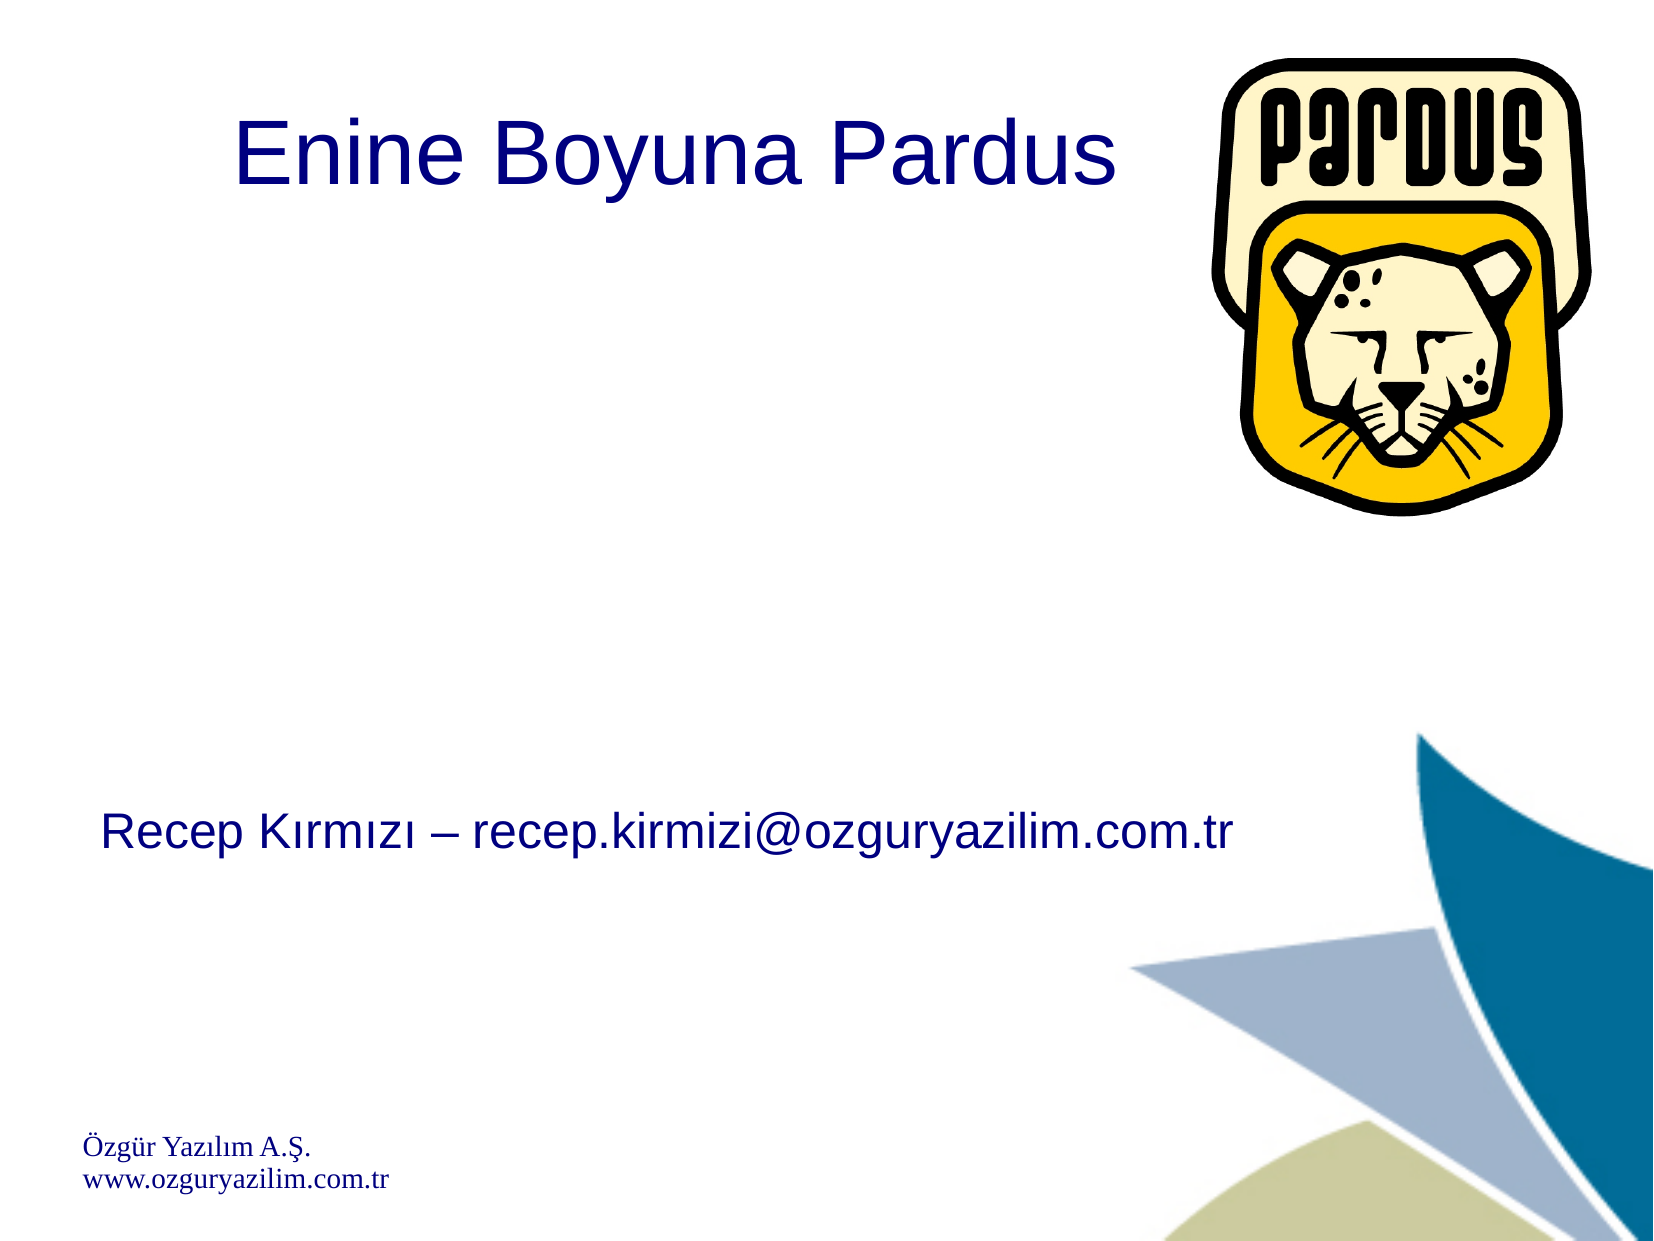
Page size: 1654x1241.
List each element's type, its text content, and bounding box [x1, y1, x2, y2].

picture [1180, 35, 1613, 544]
list Recep Kırmızı – recep.kirmizi@ozguryazilim.com.tr [29, 803, 1270, 952]
picture [1062, 708, 1653, 1241]
title Enine Boyuna Pardus [82, 49, 1270, 257]
